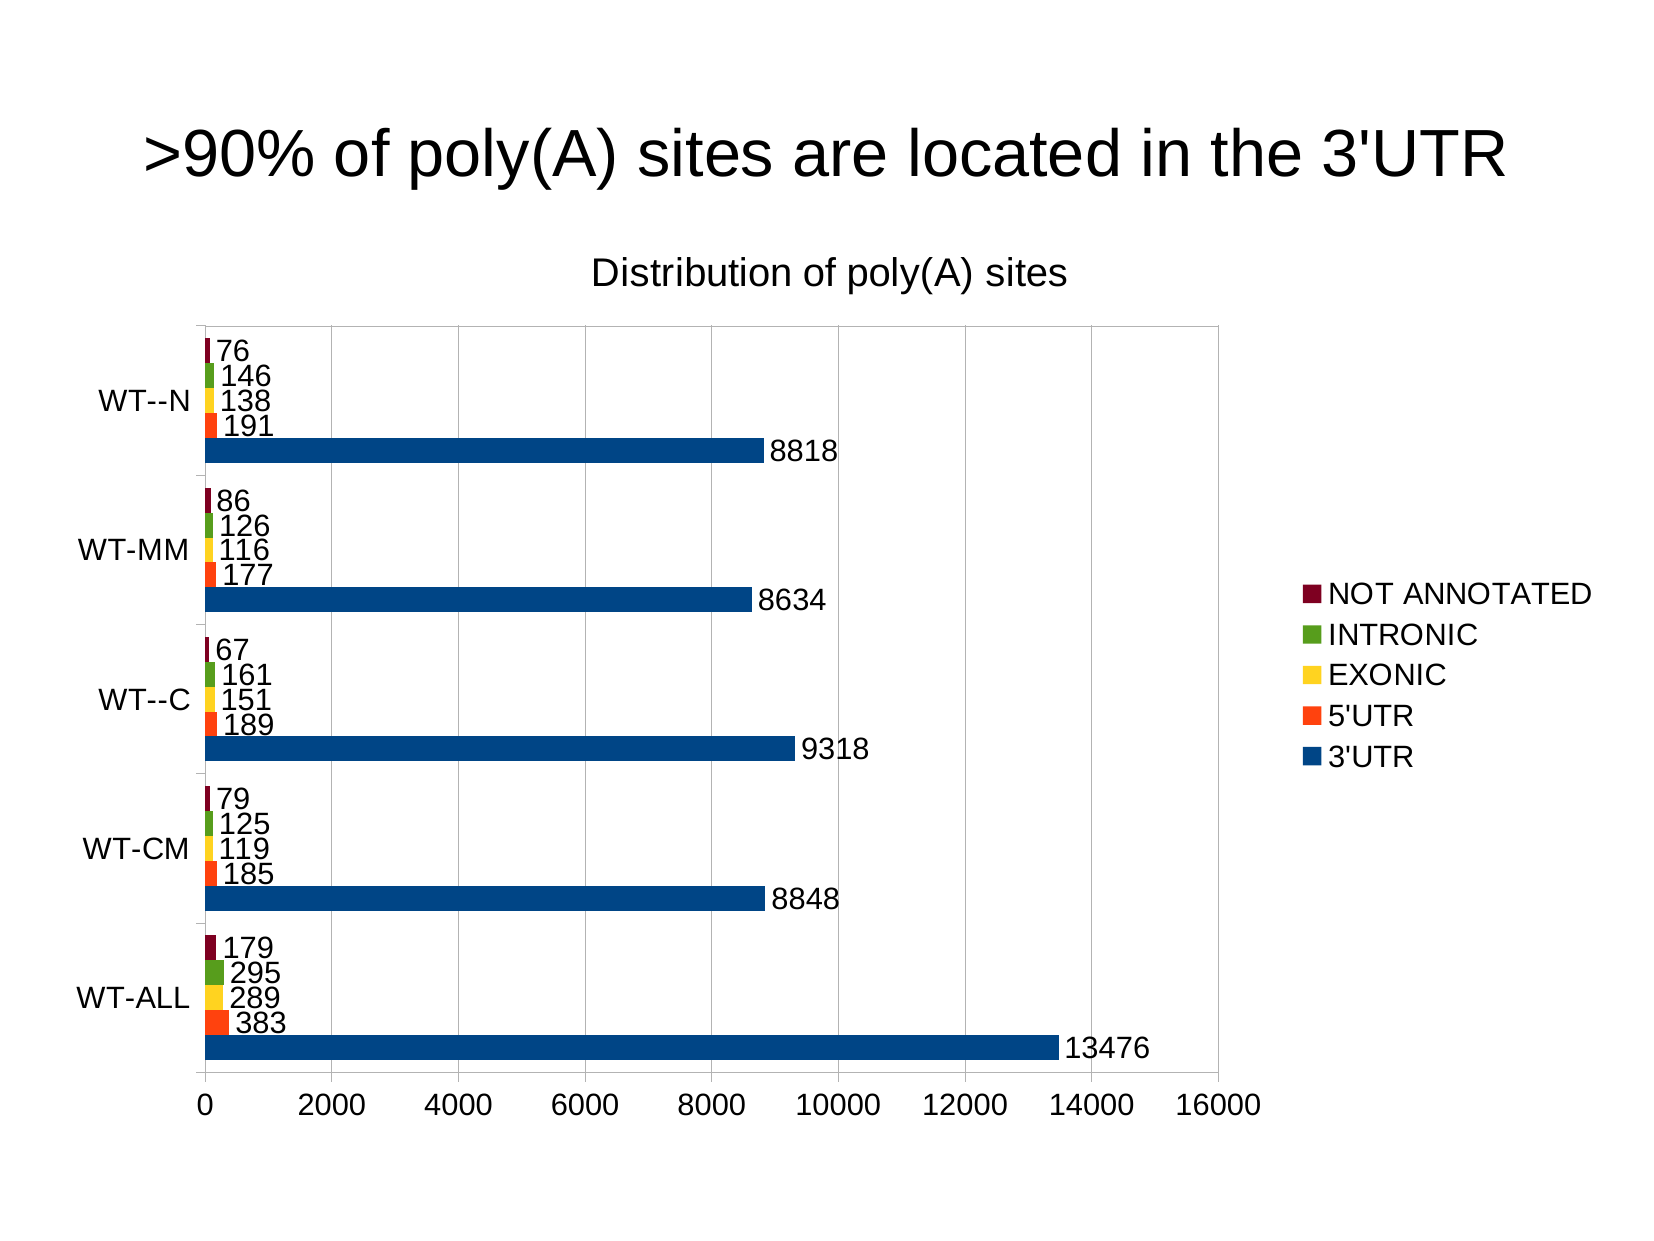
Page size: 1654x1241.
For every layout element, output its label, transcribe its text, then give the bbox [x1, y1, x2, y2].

chart [45, 210, 1615, 1141]
title >90% of poly(A) sites are located in the 3'UTR [82, 49, 1571, 210]
